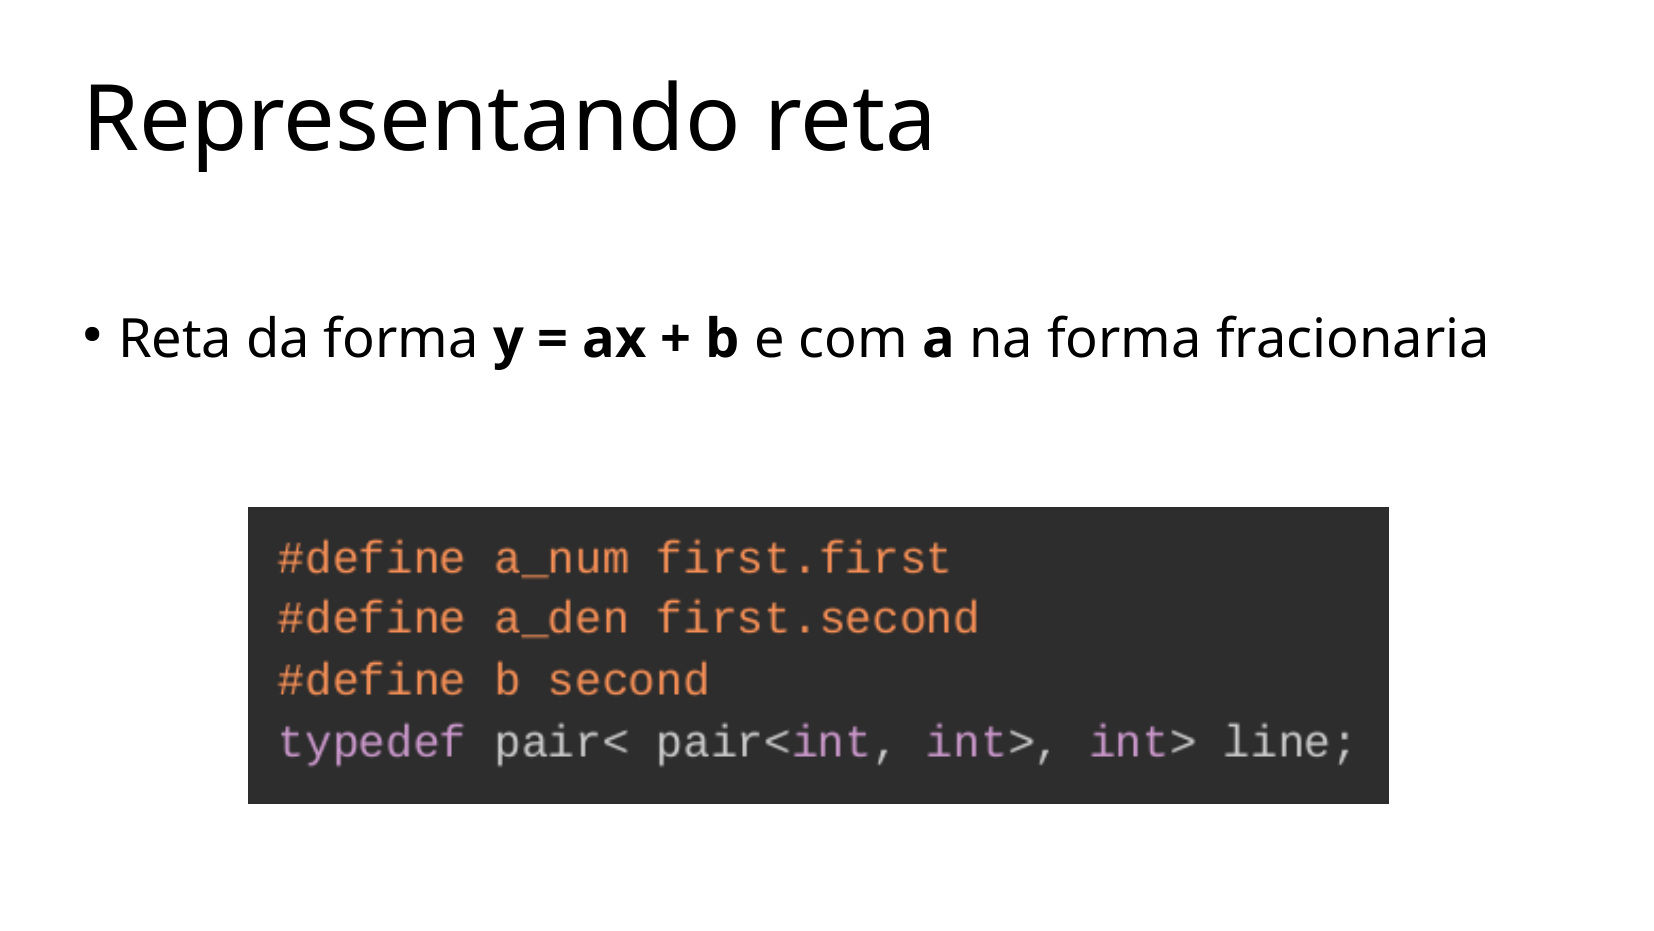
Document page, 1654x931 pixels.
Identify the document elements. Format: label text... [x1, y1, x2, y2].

title Representando reta [82, 37, 1571, 193]
subtitle Reta da forma y = ax + b e com a na forma fracionaria [82, 259, 1571, 402]
picture [248, 507, 1389, 804]
